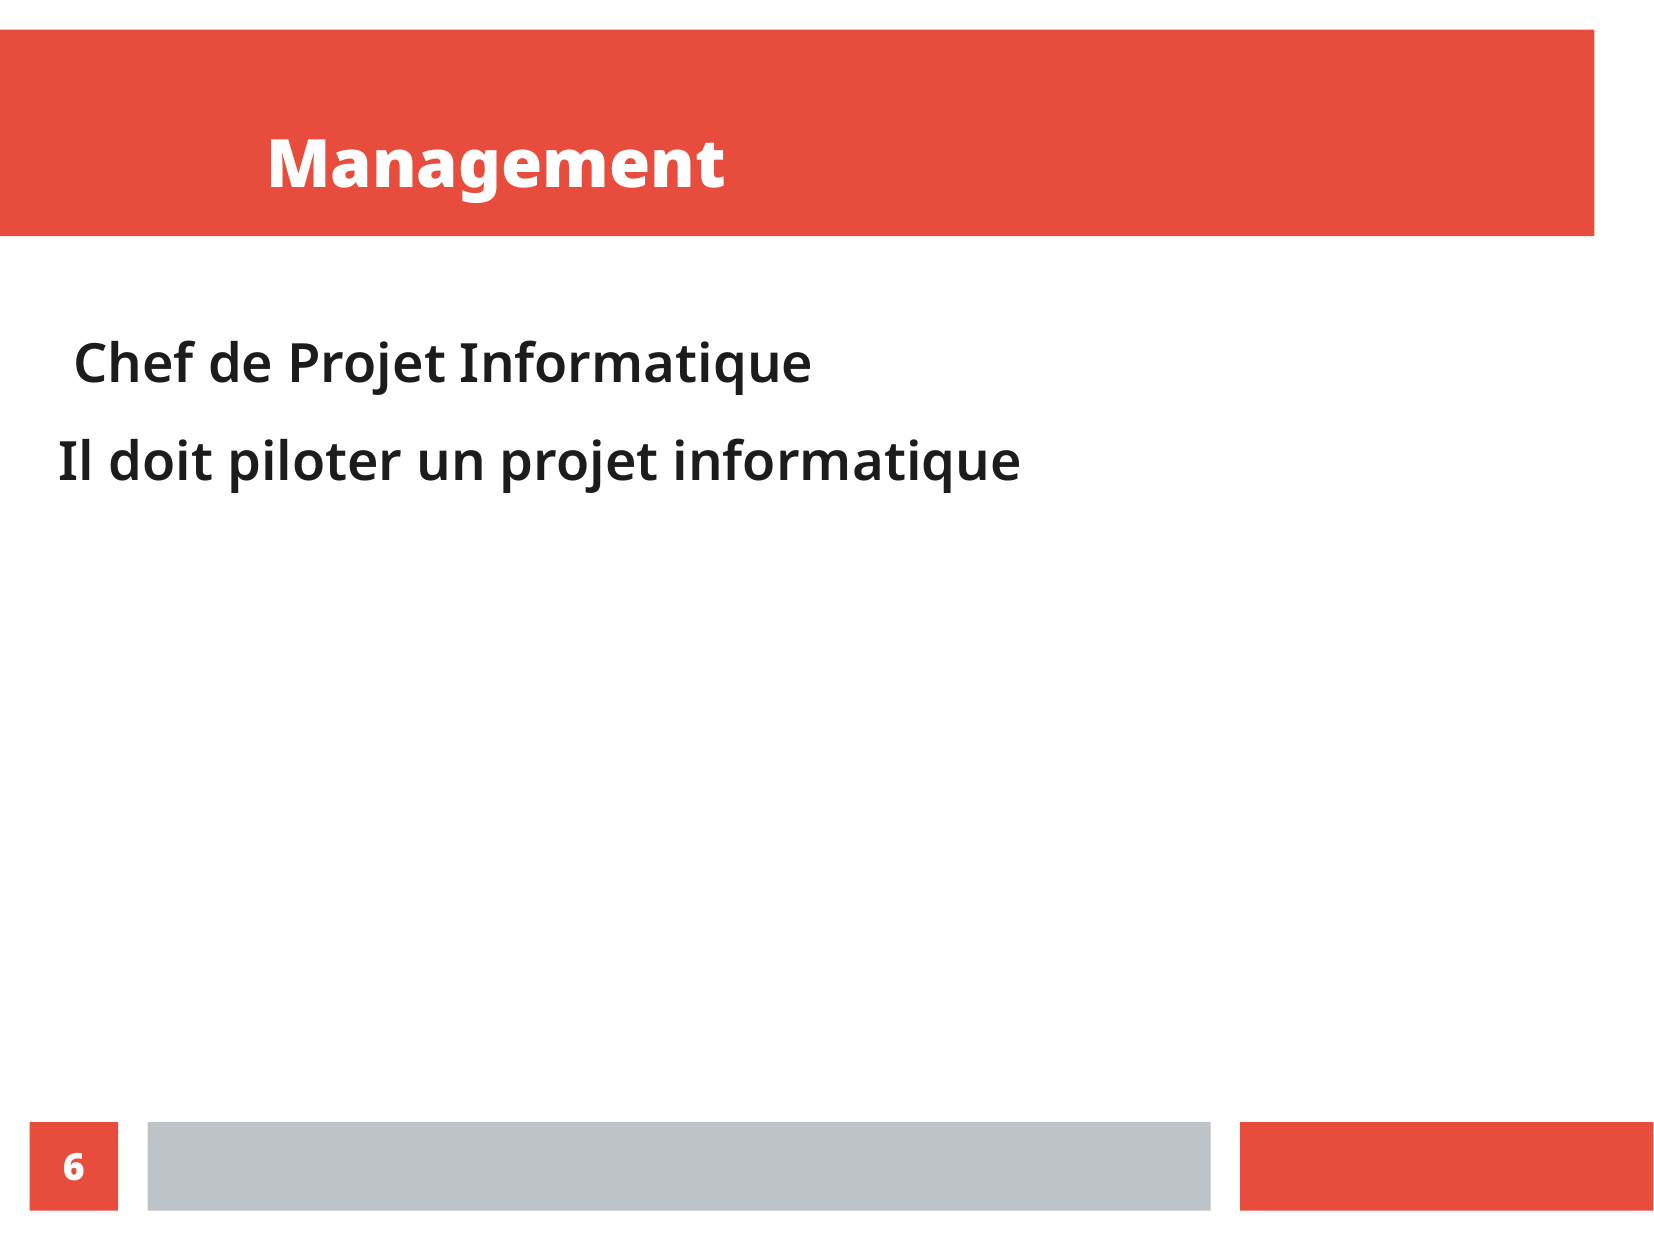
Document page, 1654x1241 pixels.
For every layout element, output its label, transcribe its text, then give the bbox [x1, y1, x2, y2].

list Chef de Projet Informatique Il doit piloter un projet informatique [59, 324, 1565, 1093]
title Management [59, 59, 1595, 207]
